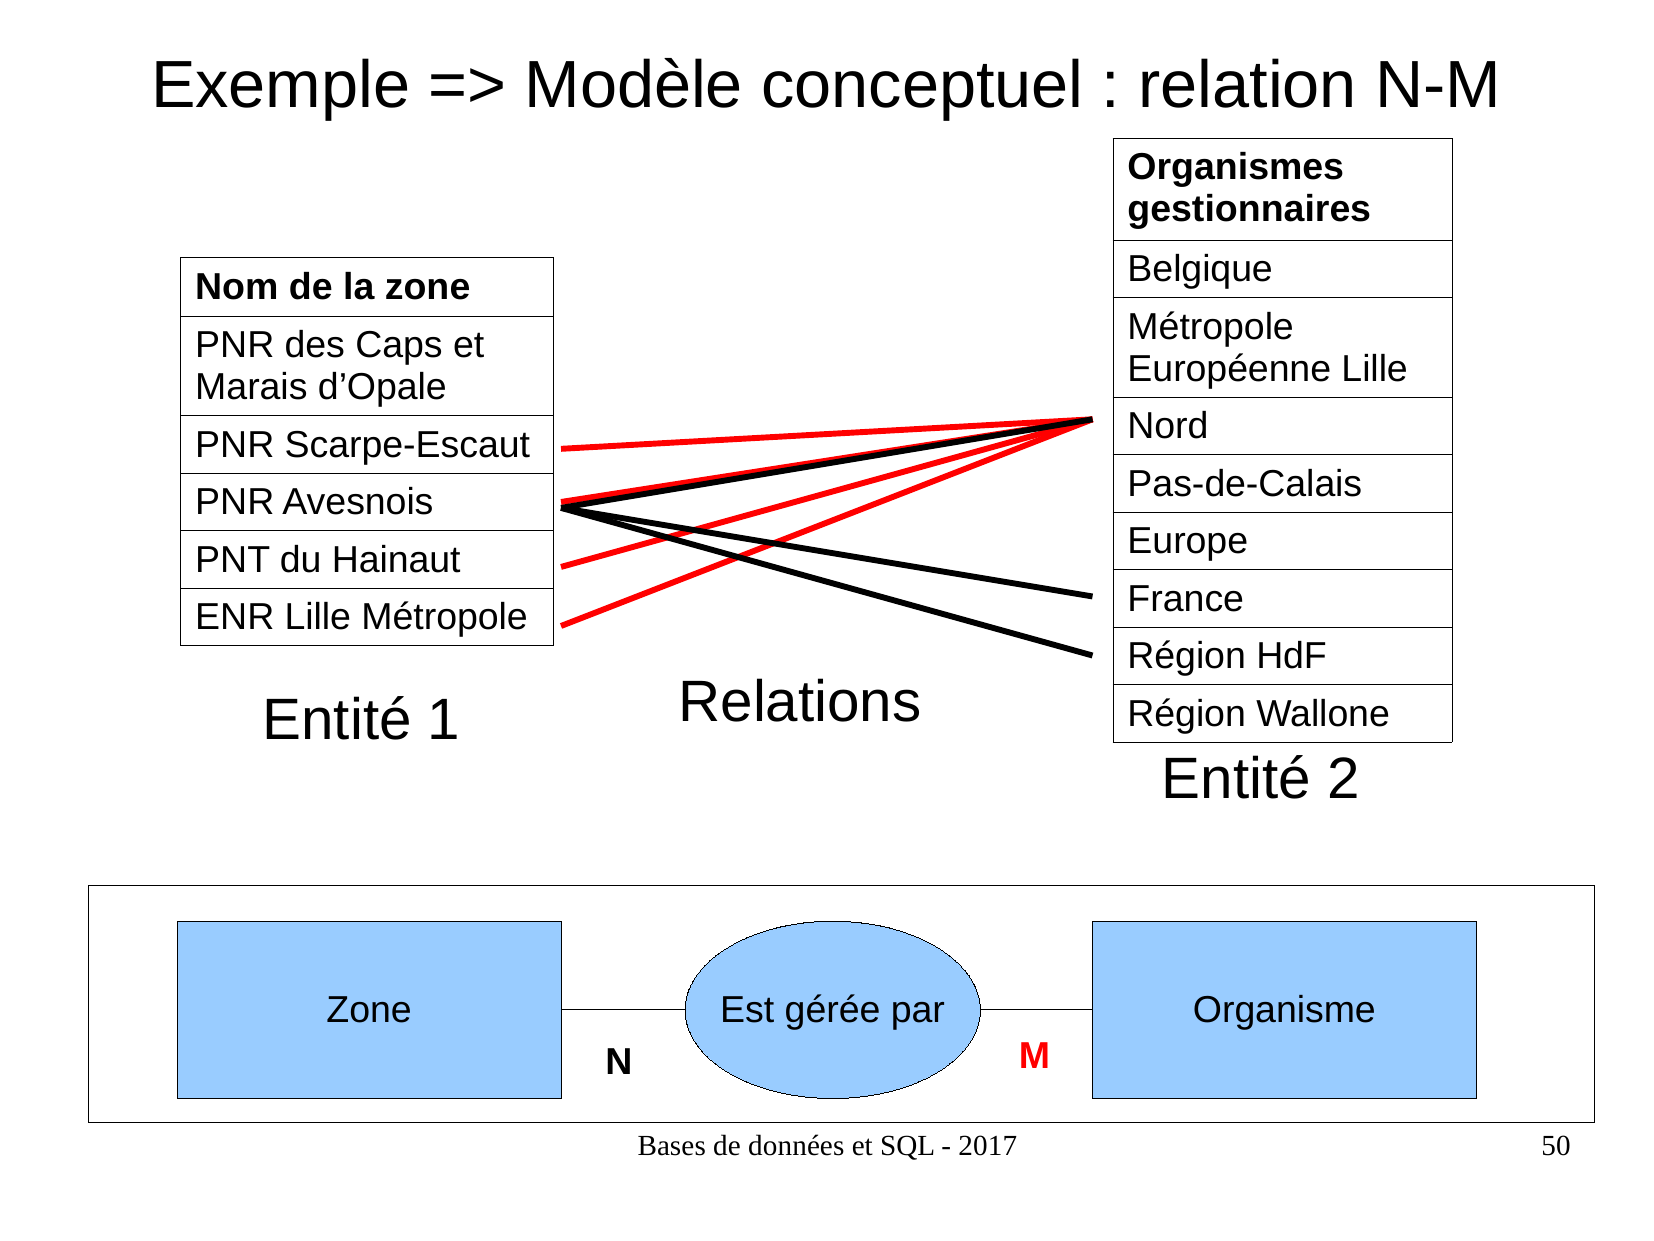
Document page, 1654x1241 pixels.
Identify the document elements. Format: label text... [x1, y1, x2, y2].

text_box N [590, 1033, 680, 1091]
text_box Entité 2 [1104, 738, 1418, 845]
table_cell PNR des Caps et Marais d’Opale [181, 317, 553, 415]
text_box M [1003, 1027, 1093, 1085]
text_box Relations [620, 661, 981, 742]
text_box Organisme [1092, 921, 1477, 1099]
table_cell France [1114, 570, 1452, 627]
table_cell Europe [1114, 513, 1452, 569]
table_cell Région HdF [1114, 628, 1452, 684]
table_cell PNR Avesnois [181, 474, 553, 530]
table_cell Belgique [1114, 241, 1452, 297]
title Exemple => Modèle conceptuel : relation N-M [82, 21, 1571, 148]
text_box Zone [177, 921, 562, 1099]
table_cell PNT du Hainaut [181, 531, 553, 588]
table_cell Métropole Européenne Lille [1114, 298, 1452, 397]
text_box Est gérée par [685, 921, 981, 1099]
table_cell Pas-de-Calais [1114, 455, 1452, 512]
table_cell Région Wallone [1114, 685, 1452, 742]
table_header Nom de la zone [181, 258, 553, 316]
text_box Entité 1 [248, 679, 485, 760]
table_header Organismes gestionnaires [1114, 139, 1452, 240]
table_cell Nord [1114, 398, 1452, 454]
table_cell PNR Scarpe-Escaut [181, 416, 553, 473]
table_cell ENR Lille Métropole [181, 589, 553, 645]
